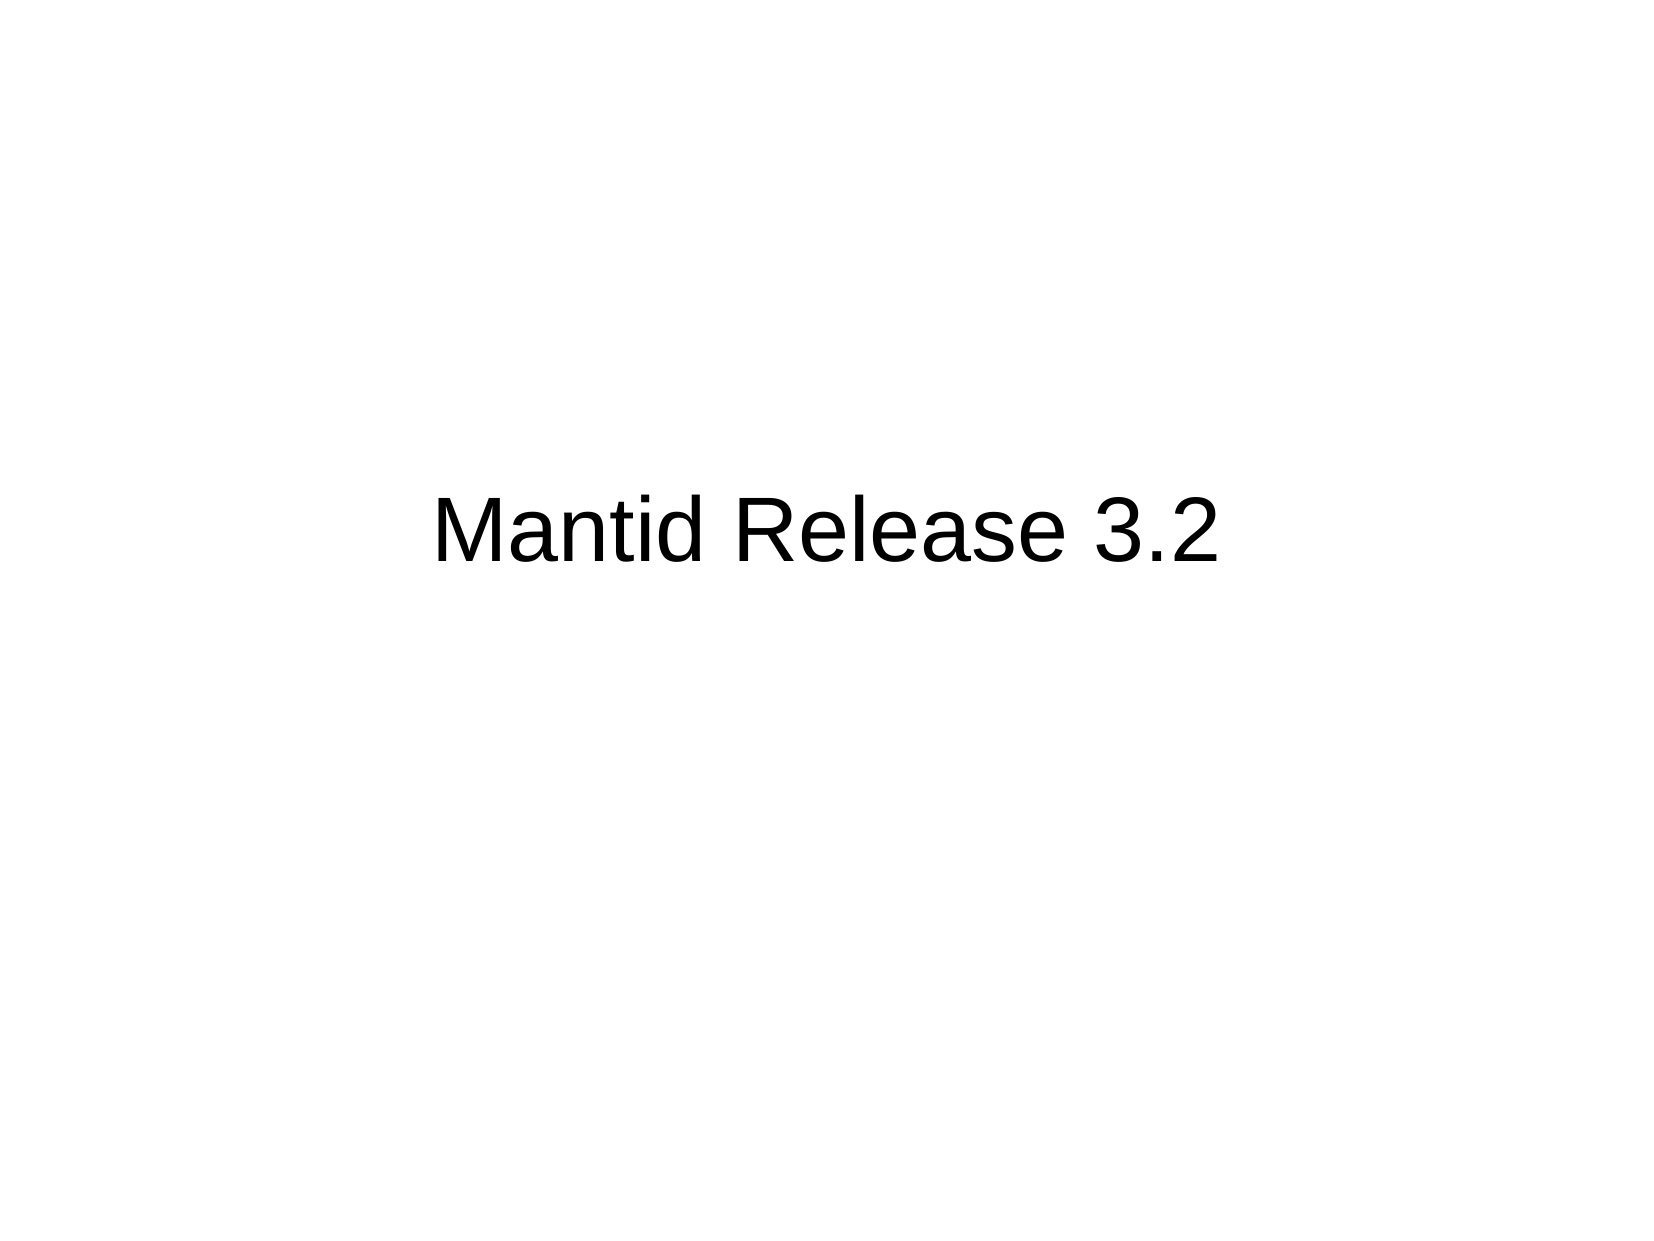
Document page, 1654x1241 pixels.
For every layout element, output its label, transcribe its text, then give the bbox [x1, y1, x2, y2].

subtitle Mantid Release 3.2 [82, 49, 1571, 1010]
